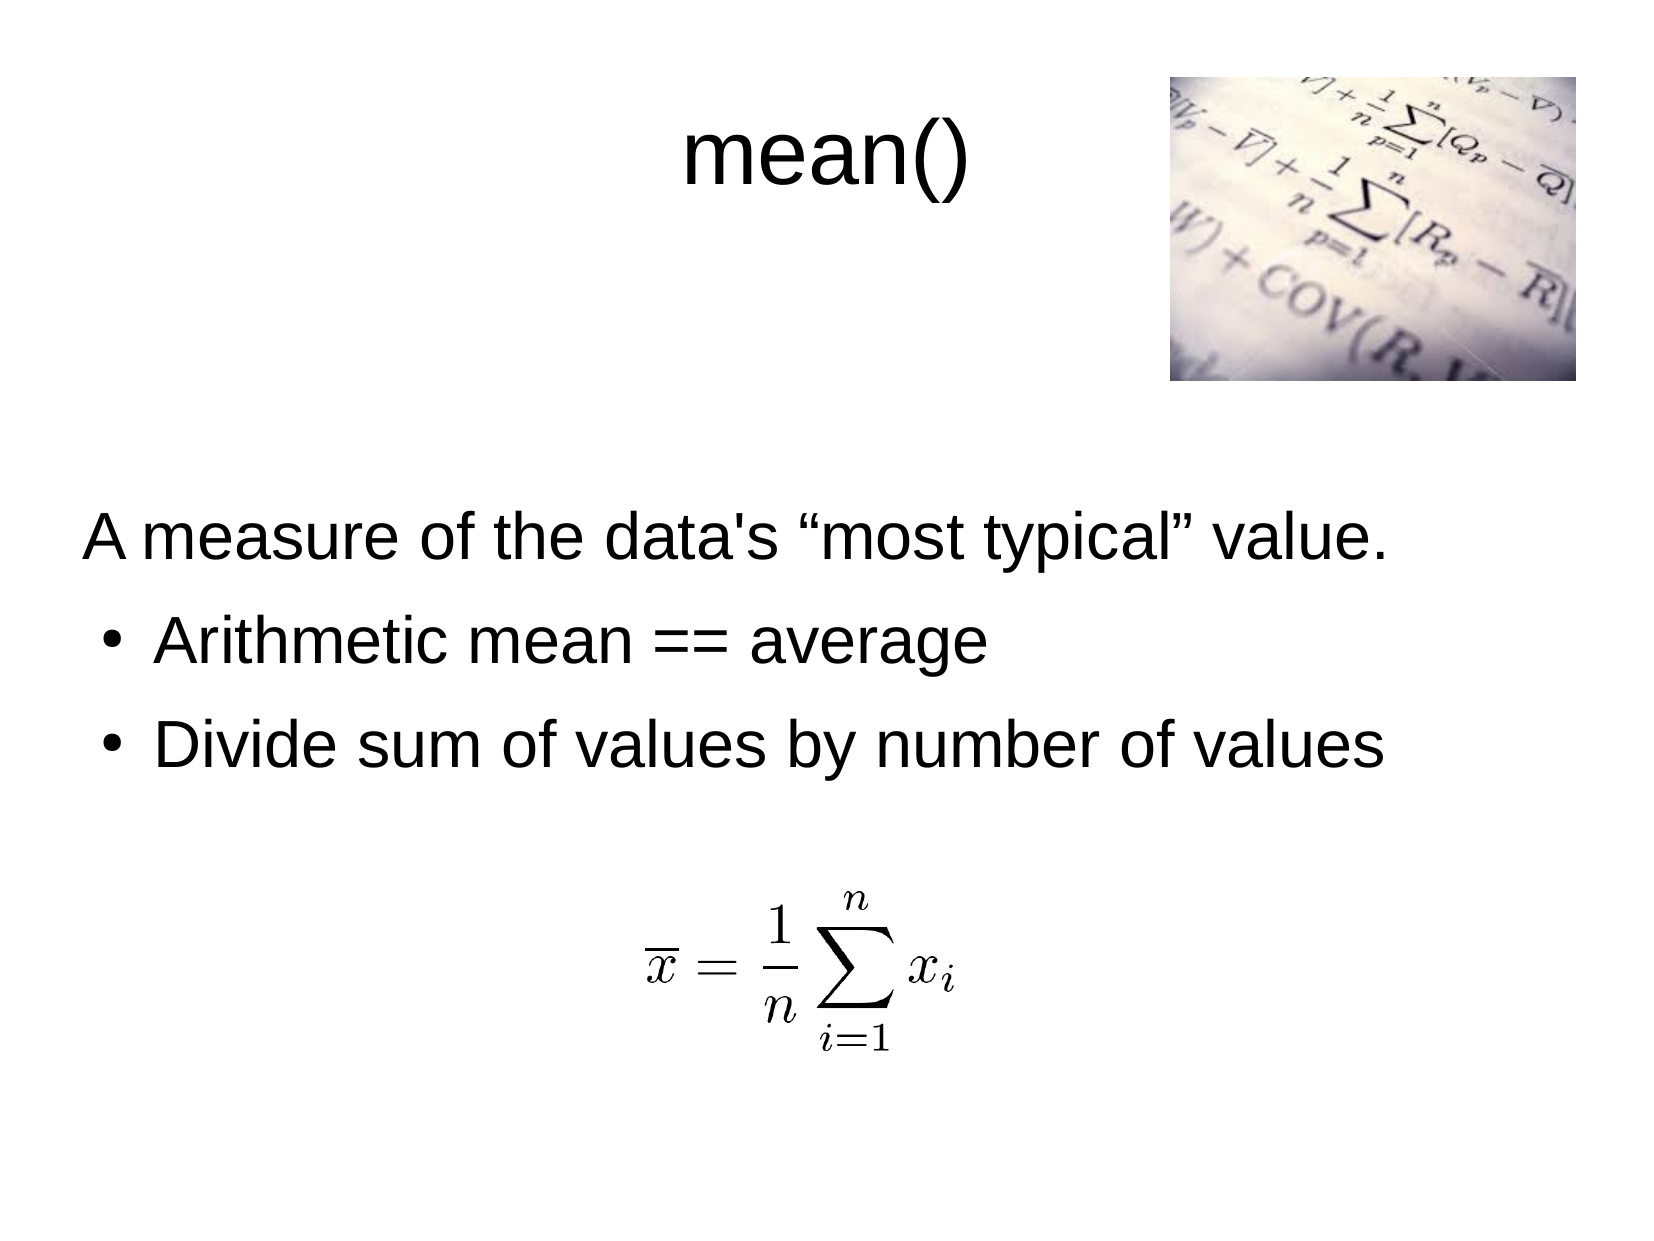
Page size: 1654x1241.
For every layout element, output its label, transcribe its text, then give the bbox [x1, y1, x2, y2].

picture [1170, 77, 1576, 381]
title mean() [82, 49, 1571, 257]
list A measure of the data's “most typical” value. Arithmetic mean == average Divide sum of values by number of values [82, 290, 1538, 1186]
picture [645, 891, 954, 1051]
